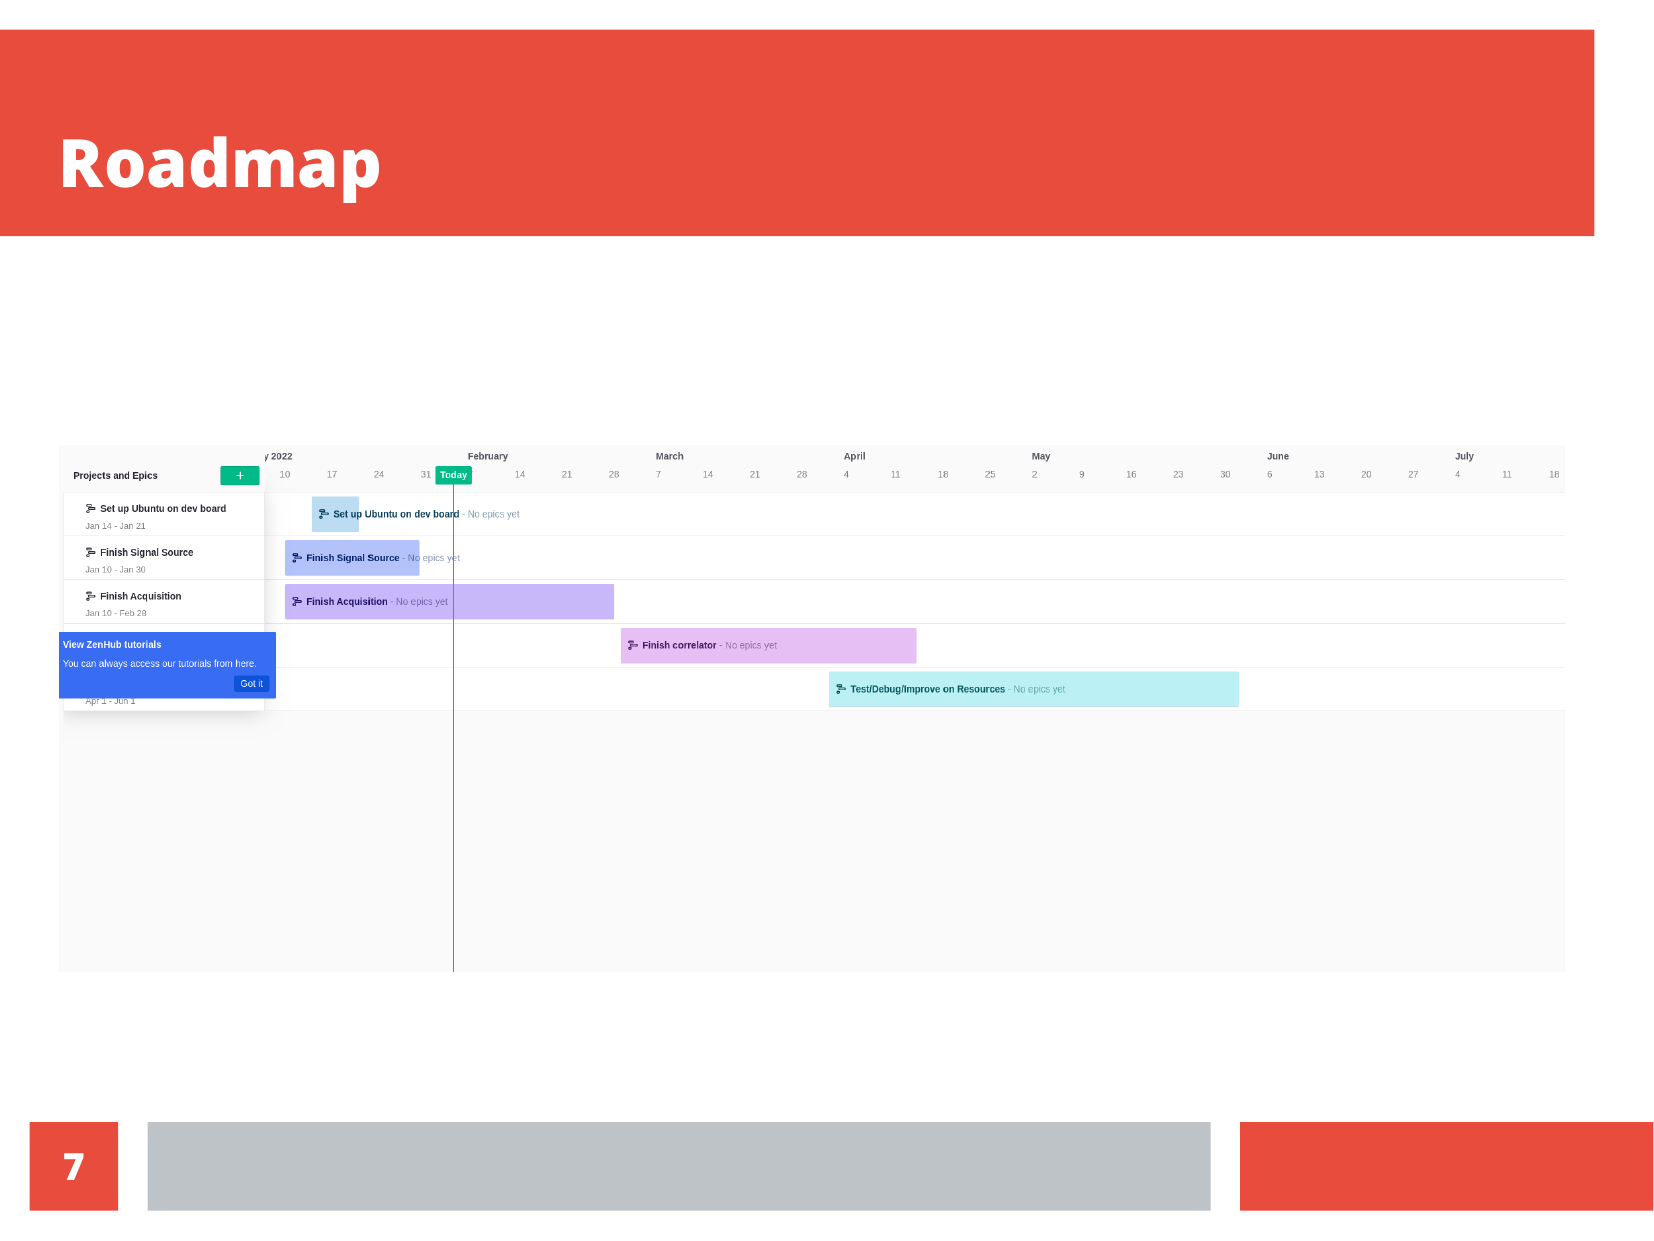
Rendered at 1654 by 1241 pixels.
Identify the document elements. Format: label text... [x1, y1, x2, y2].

title Roadmap [59, 59, 1595, 207]
picture [59, 445, 1565, 972]
